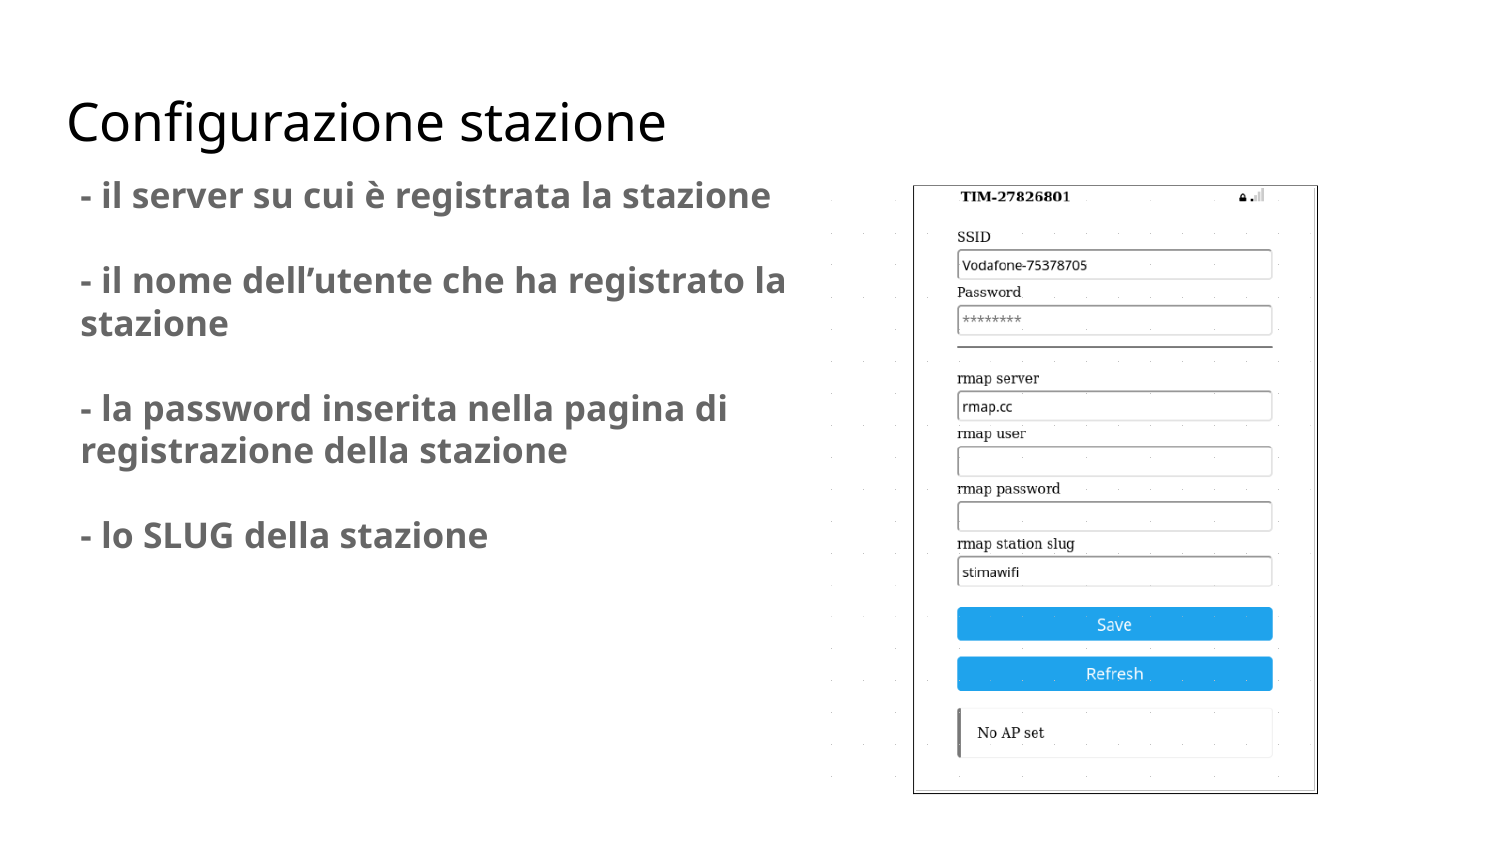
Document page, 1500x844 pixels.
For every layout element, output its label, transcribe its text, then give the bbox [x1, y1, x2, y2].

picture [817, 172, 1326, 800]
text_box - il server su cui è registrata la stazione - il nome dell’utente che ha registrato la stazione - la password inserita nella pagina di registrazione della stazione - lo SLUG della stazione [65, 158, 817, 814]
title Configurazione stazione [51, 72, 1449, 167]
